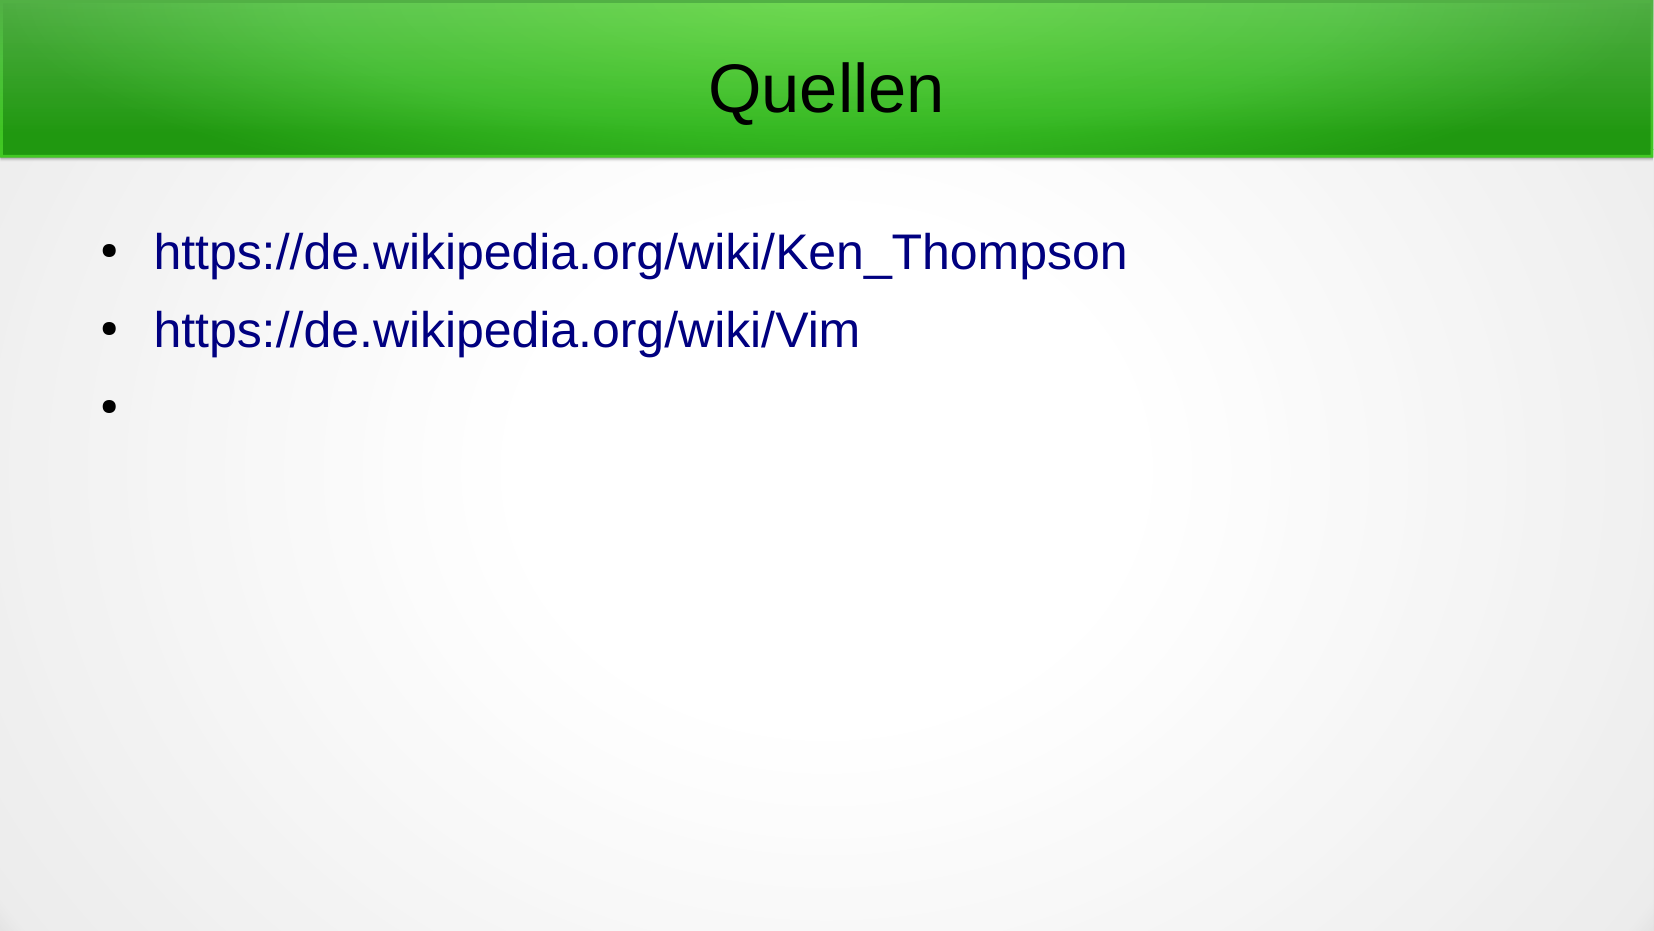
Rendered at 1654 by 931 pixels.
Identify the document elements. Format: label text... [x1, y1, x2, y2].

list https://de.wikipedia.org/wiki/Ken_Thompson https://de.wikipedia.org/wiki/Vim [82, 224, 1571, 764]
title Quellen [82, 35, 1571, 142]
